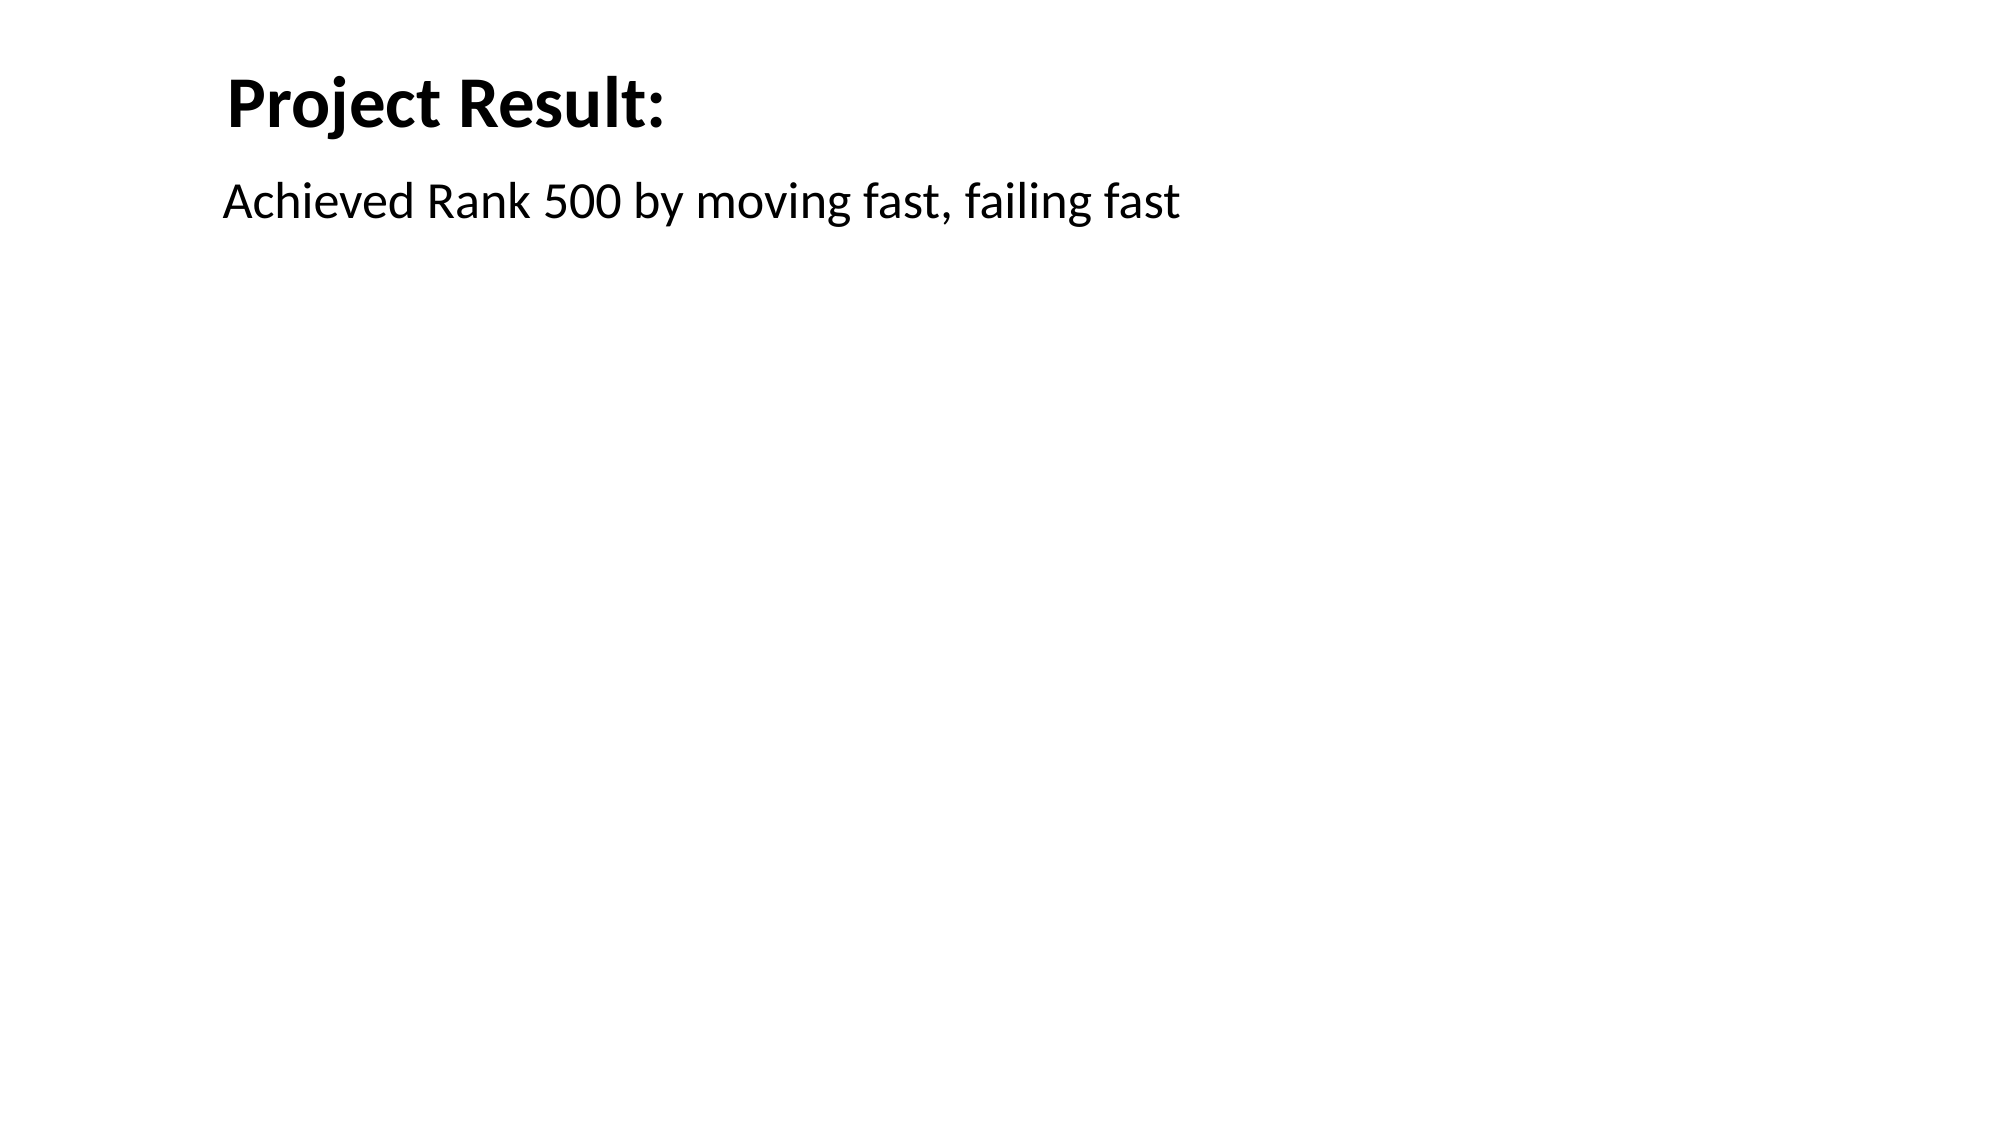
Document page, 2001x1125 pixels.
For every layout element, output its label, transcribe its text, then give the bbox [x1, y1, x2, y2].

text_box Achieved Rank 500 by moving fast, failing fast [207, 158, 1197, 237]
text_box Project Result: [212, 47, 682, 150]
